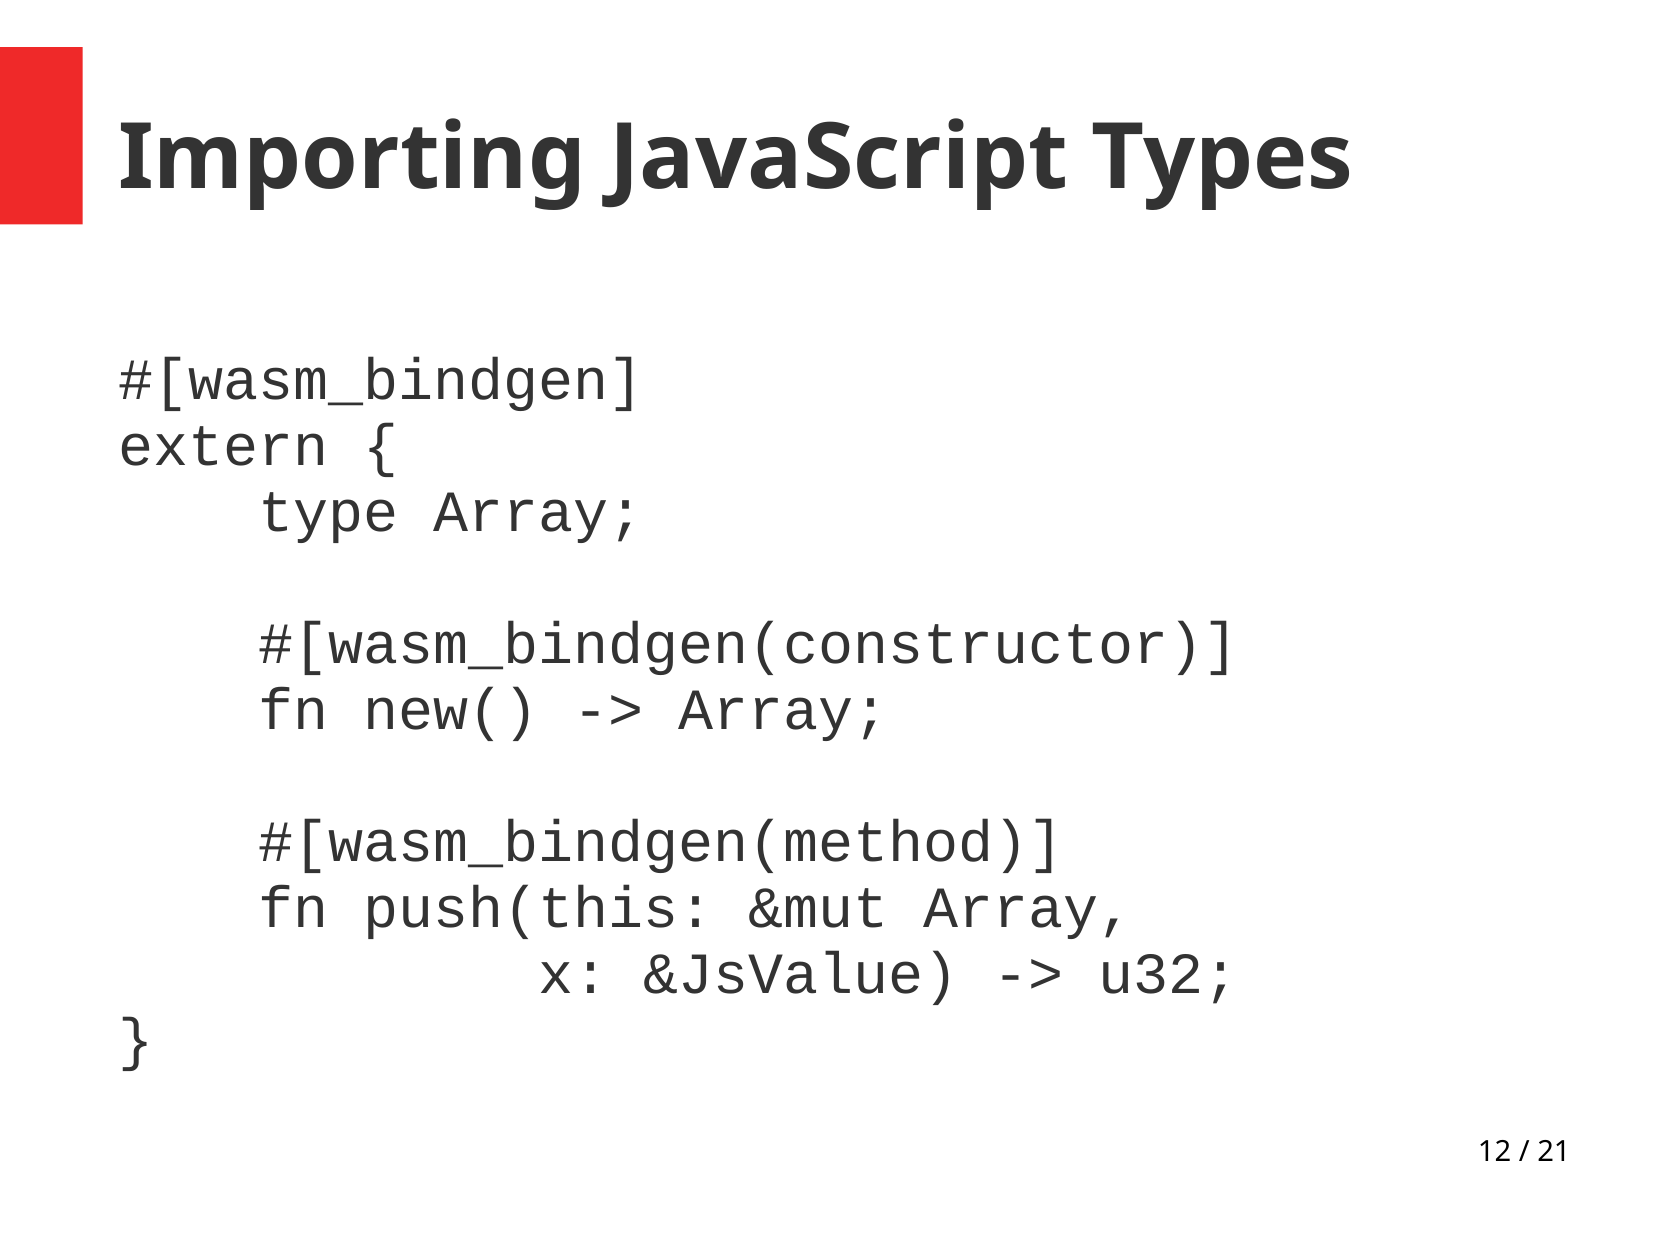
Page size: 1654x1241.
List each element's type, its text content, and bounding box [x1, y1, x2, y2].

list #[wasm_bindgen] extern { type Array; #[wasm_bindgen(constructor)] fn new() -> Array; #[wasm_bindgen(method)] fn push(this: &mut Array, x: &JsValue) -> u32; } [118, 354, 1536, 1074]
title Importing JavaScript Types [118, 49, 1571, 257]
